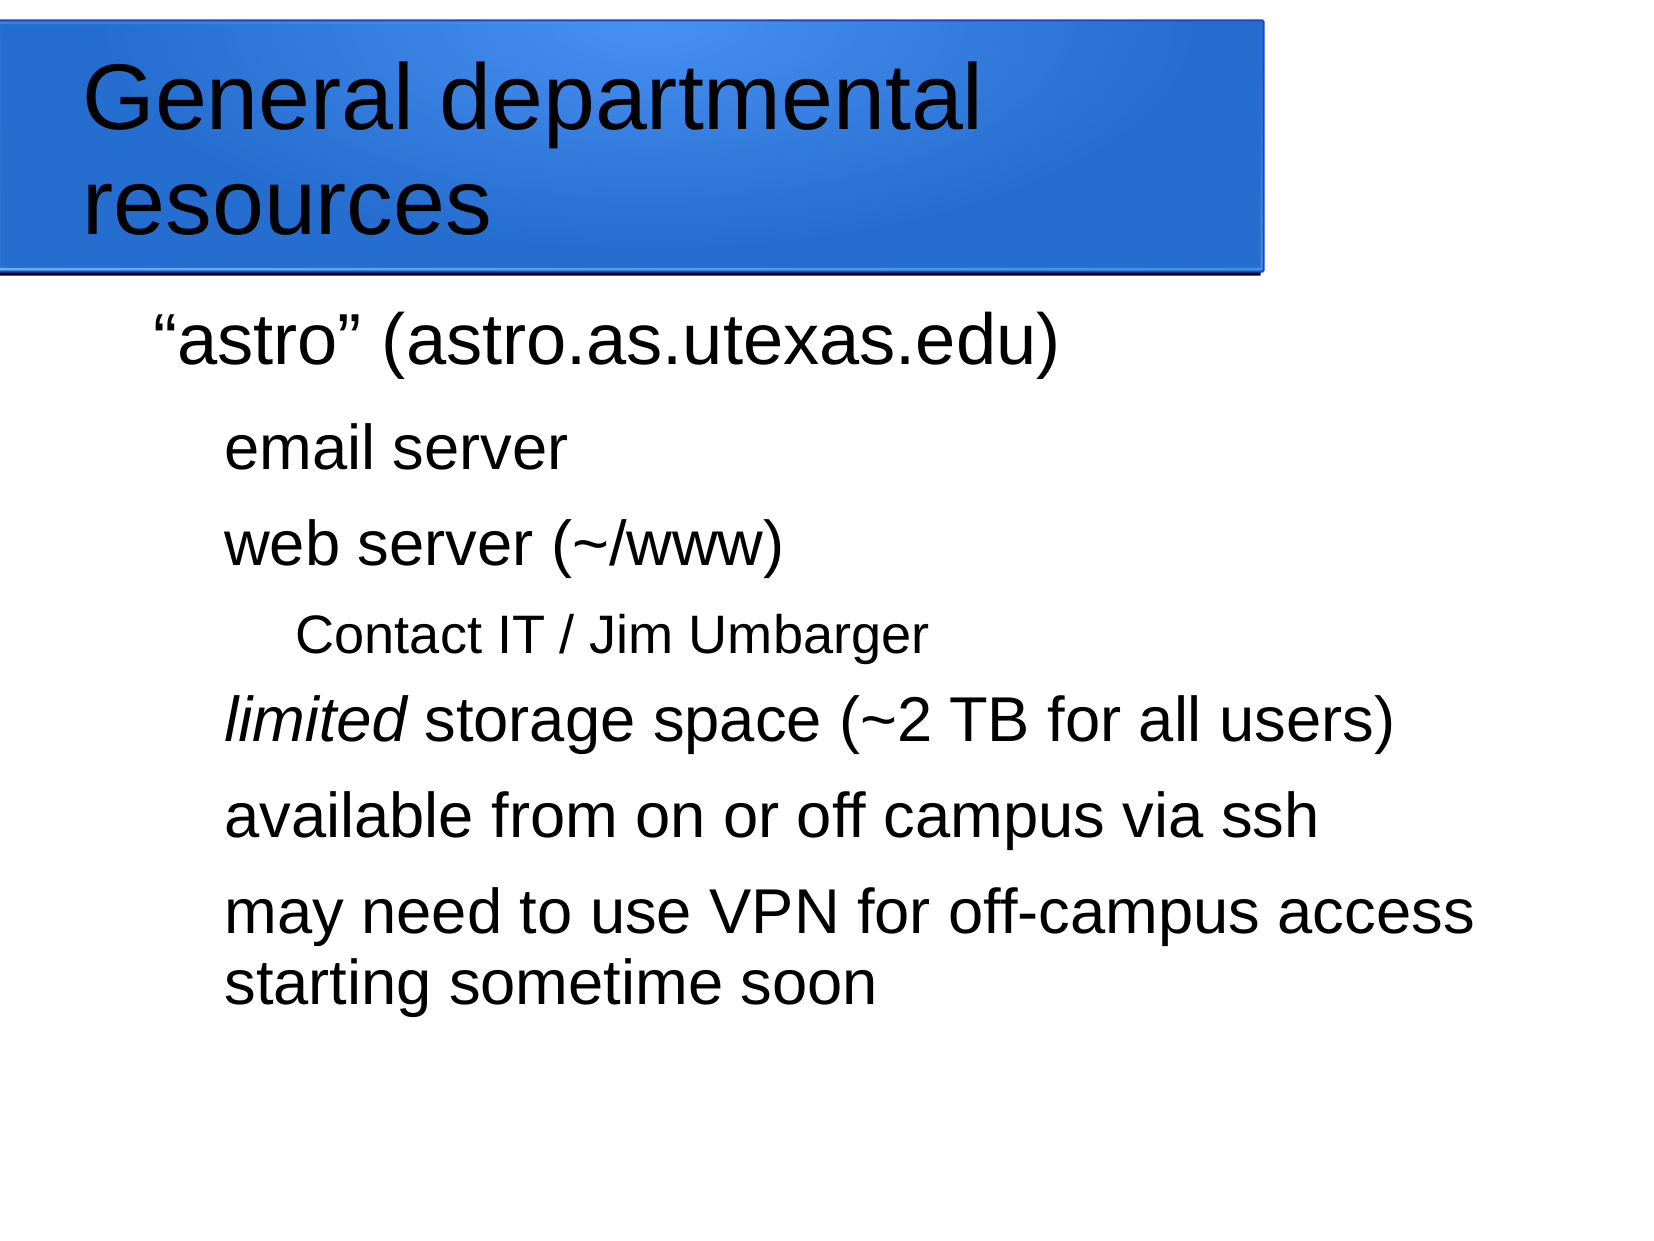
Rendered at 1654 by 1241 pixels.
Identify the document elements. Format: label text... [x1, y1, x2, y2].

title General departmental resources [82, 45, 1234, 254]
list “astro” (astro.as.utexas.edu) email server web server (~/www) Contact IT / Jim Umbarger limited storage space (~2 TB for all users) available from on or off campus via ssh may need to use VPN for off-campus access starting sometime soon [82, 299, 1571, 1019]
